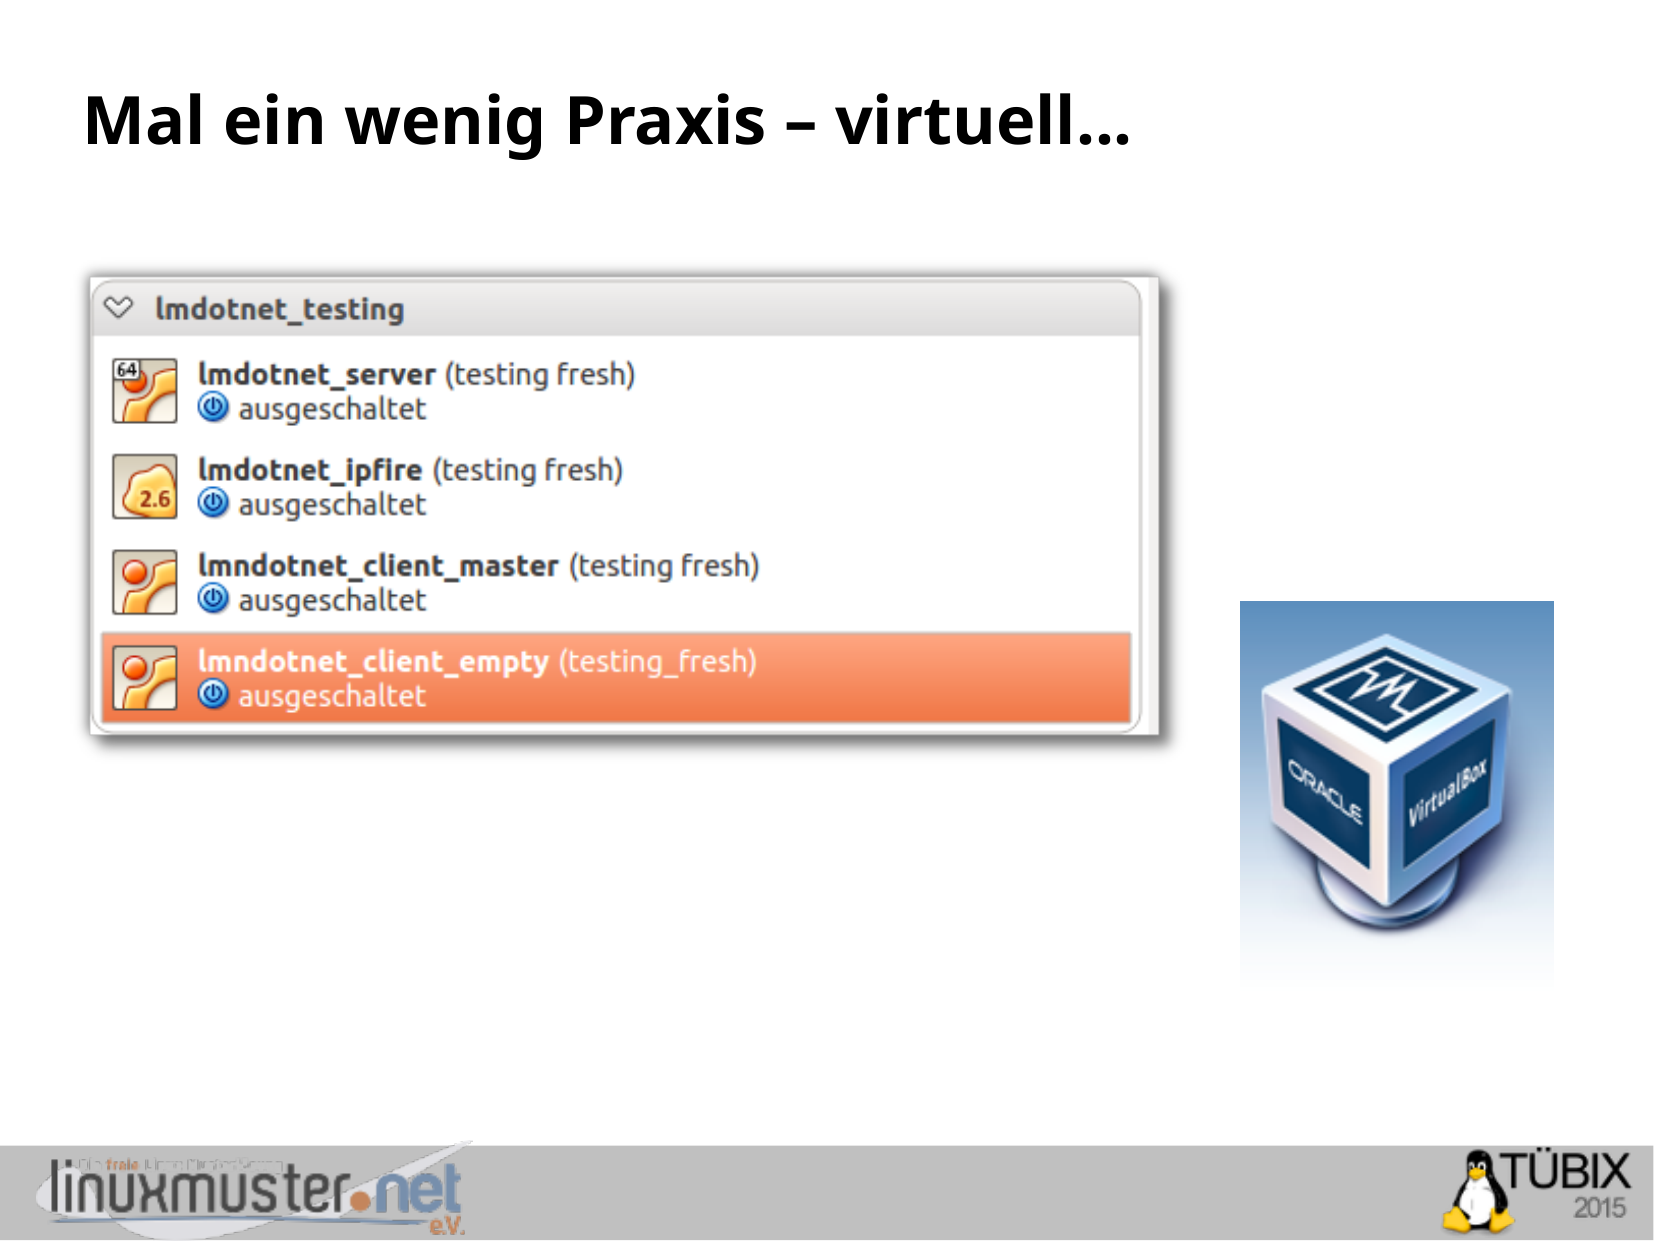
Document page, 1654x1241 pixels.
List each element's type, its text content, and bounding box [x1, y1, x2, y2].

picture [1440, 1146, 1642, 1238]
picture [36, 1140, 473, 1241]
picture [70, 257, 1192, 768]
title Mal ein wenig Praxis – virtuell... [82, 49, 1571, 189]
picture [1240, 601, 1554, 1004]
